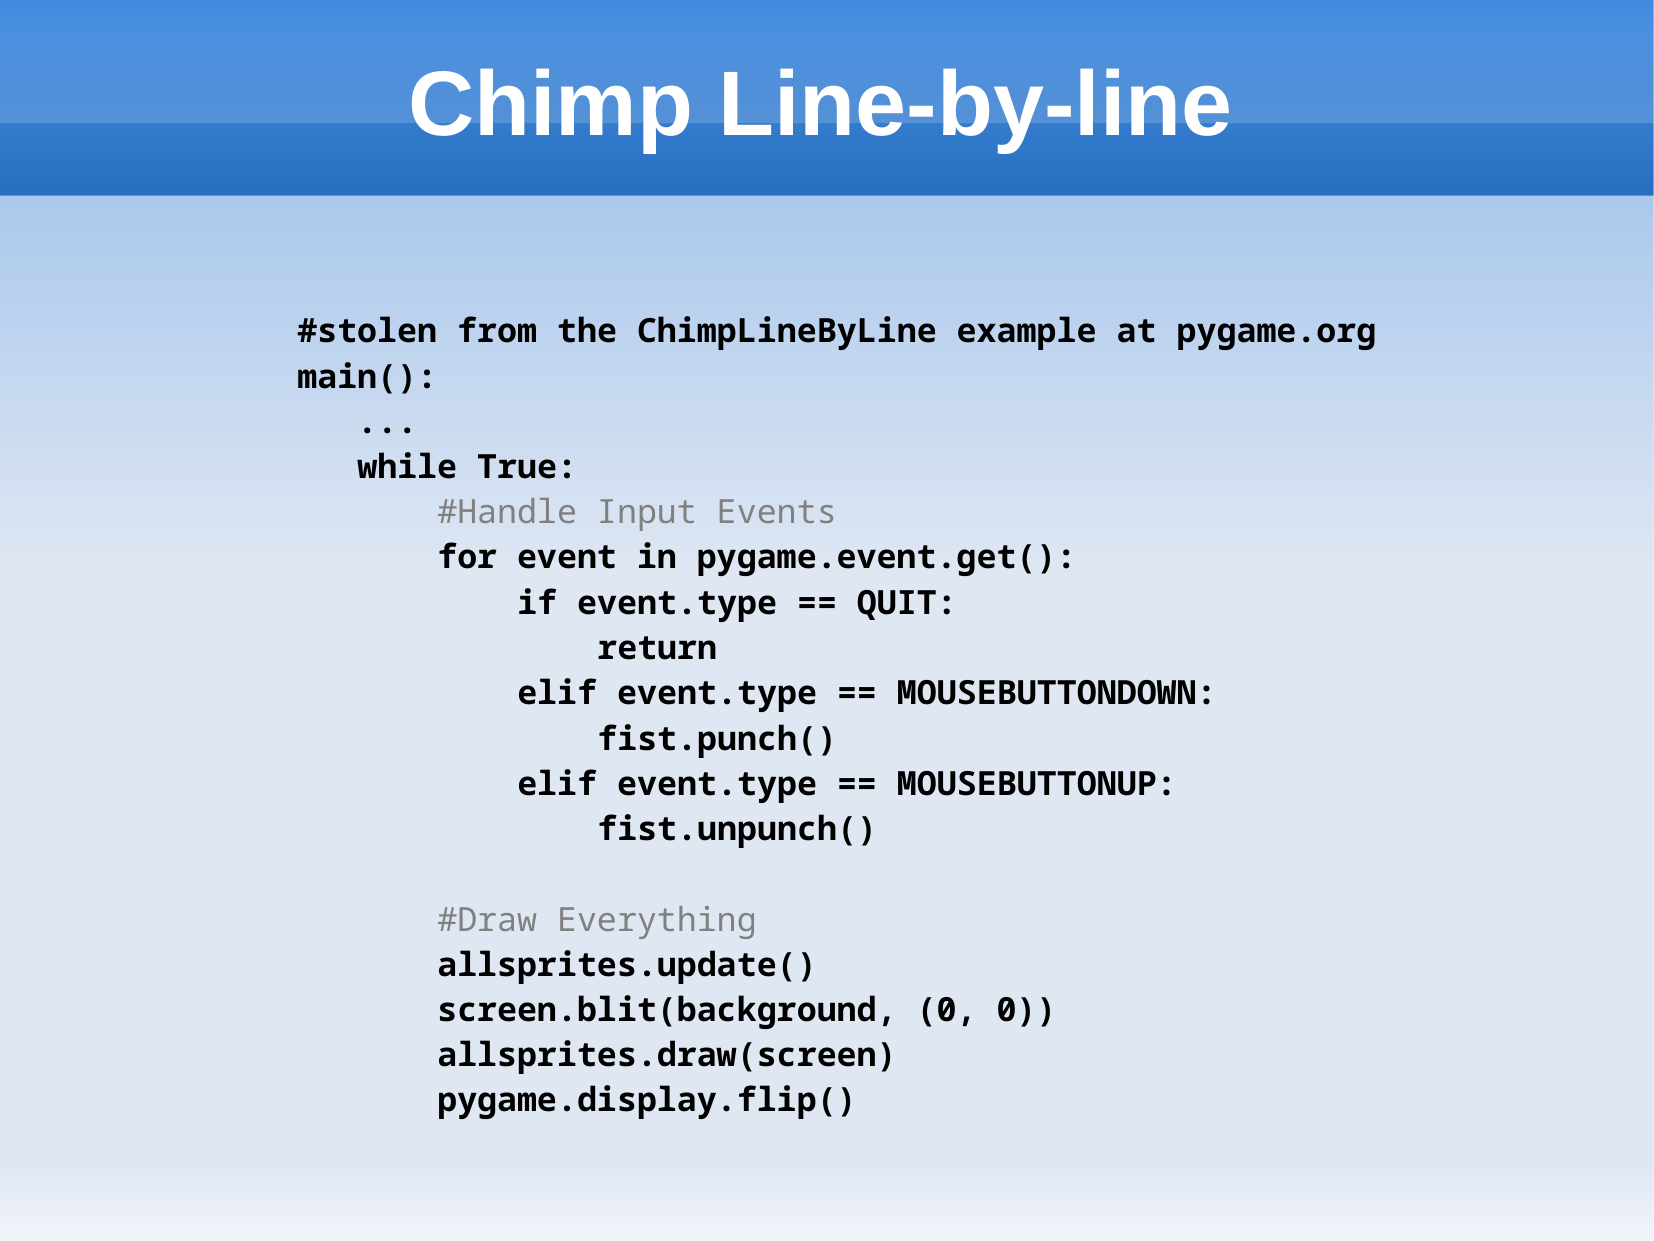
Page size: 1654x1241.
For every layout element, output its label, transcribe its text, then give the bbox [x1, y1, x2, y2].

text_box #stolen from the ChimpLineByLine example at pygame.org main(): ... while True: #Handle Input Events for event in pygame.event.get(): if event.type == QUIT: return elif event.type == MOUSEBUTTONDOWN: fist.punch() elif event.type == MOUSEBUTTONUP: fist.unpunch() #Draw Everything allsprites.update() screen.blit(background, (0, 0)) allsprites.draw(screen) pygame.display.flip() [262, 300, 1501, 1126]
picture [0, 0, 1654, 1241]
title Chimp Line-by-line [76, 0, 1565, 208]
